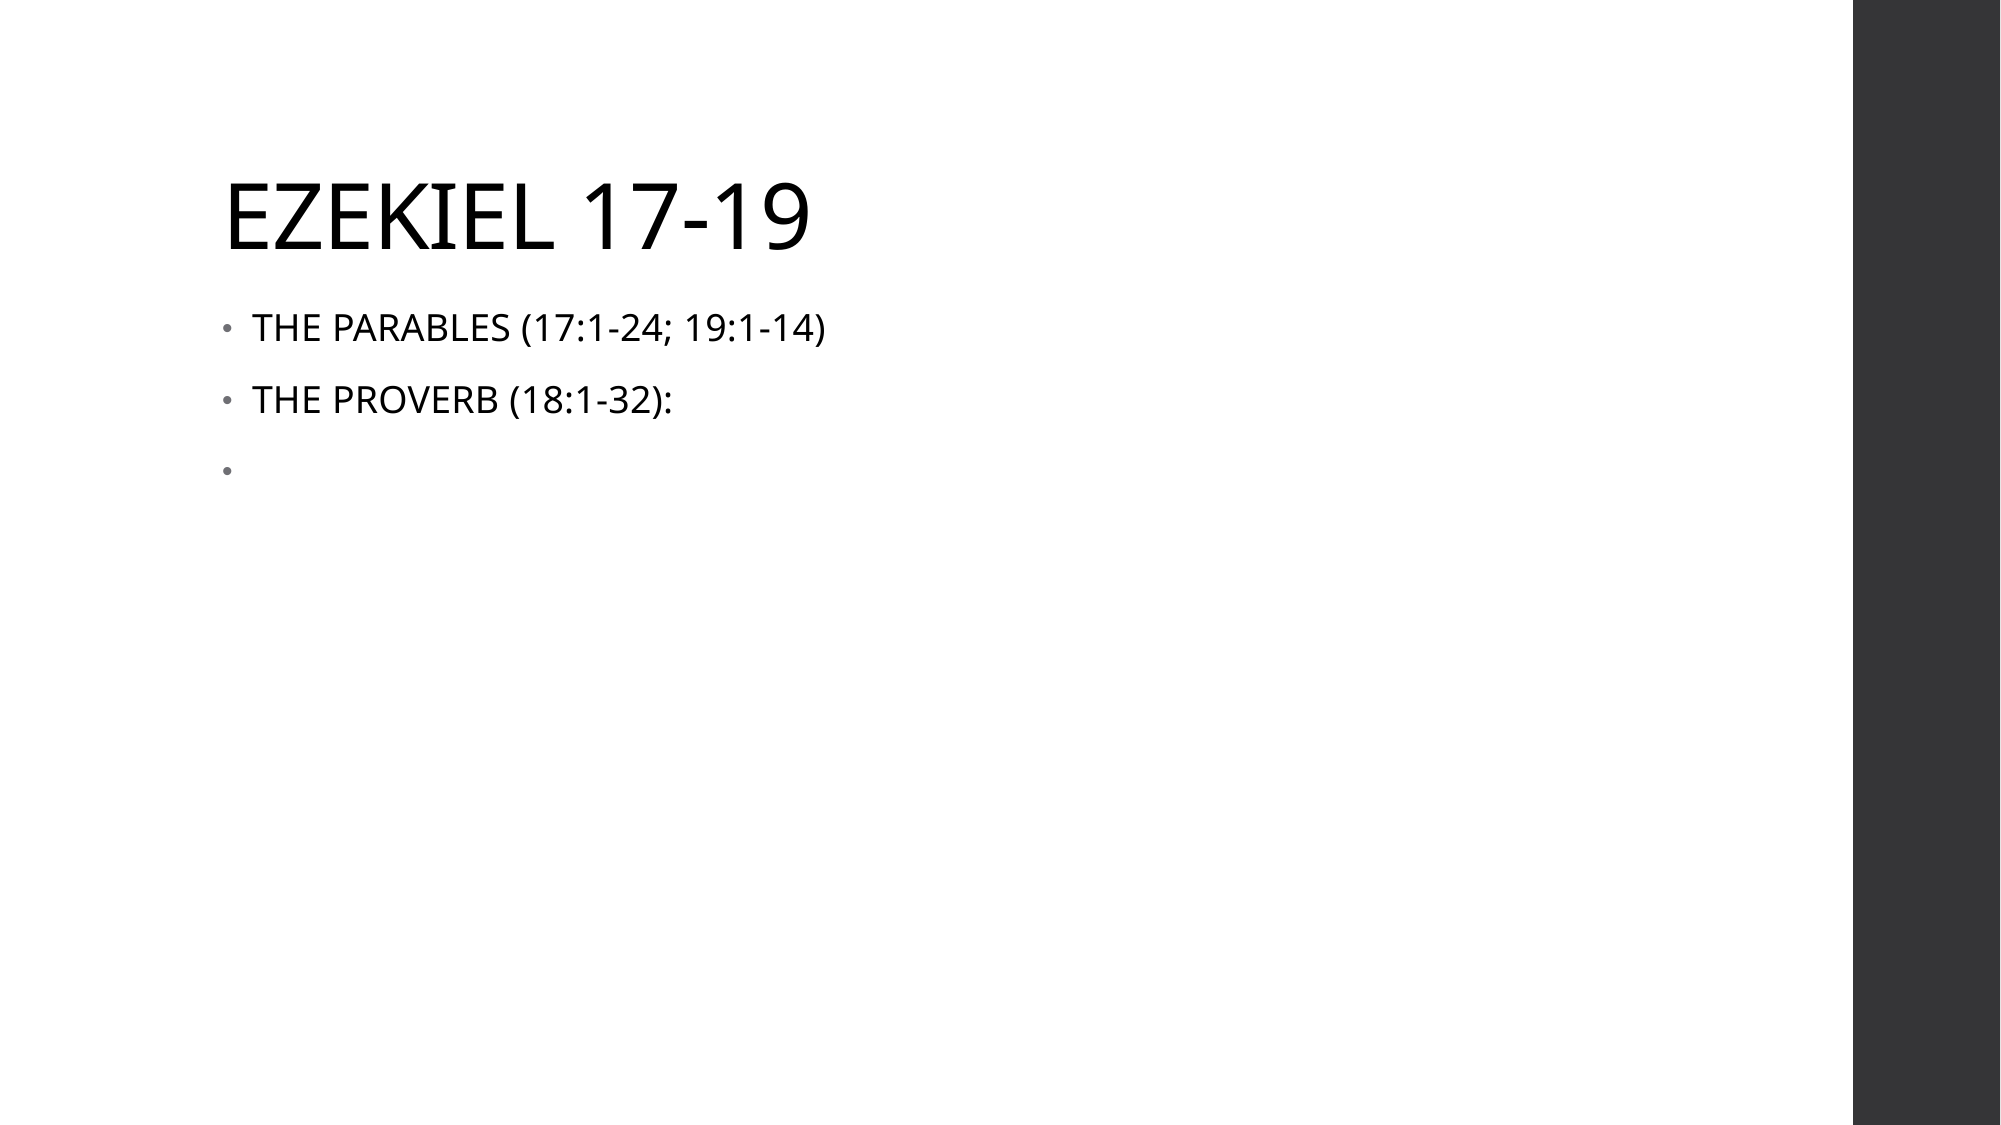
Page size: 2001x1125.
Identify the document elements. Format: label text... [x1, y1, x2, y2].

title EZEKIEL 17-19 [206, 60, 1797, 278]
list THE PARABLES (17:1-24; 19:1-14) THE PROVERB (18:1-32): [206, 299, 1617, 1014]
